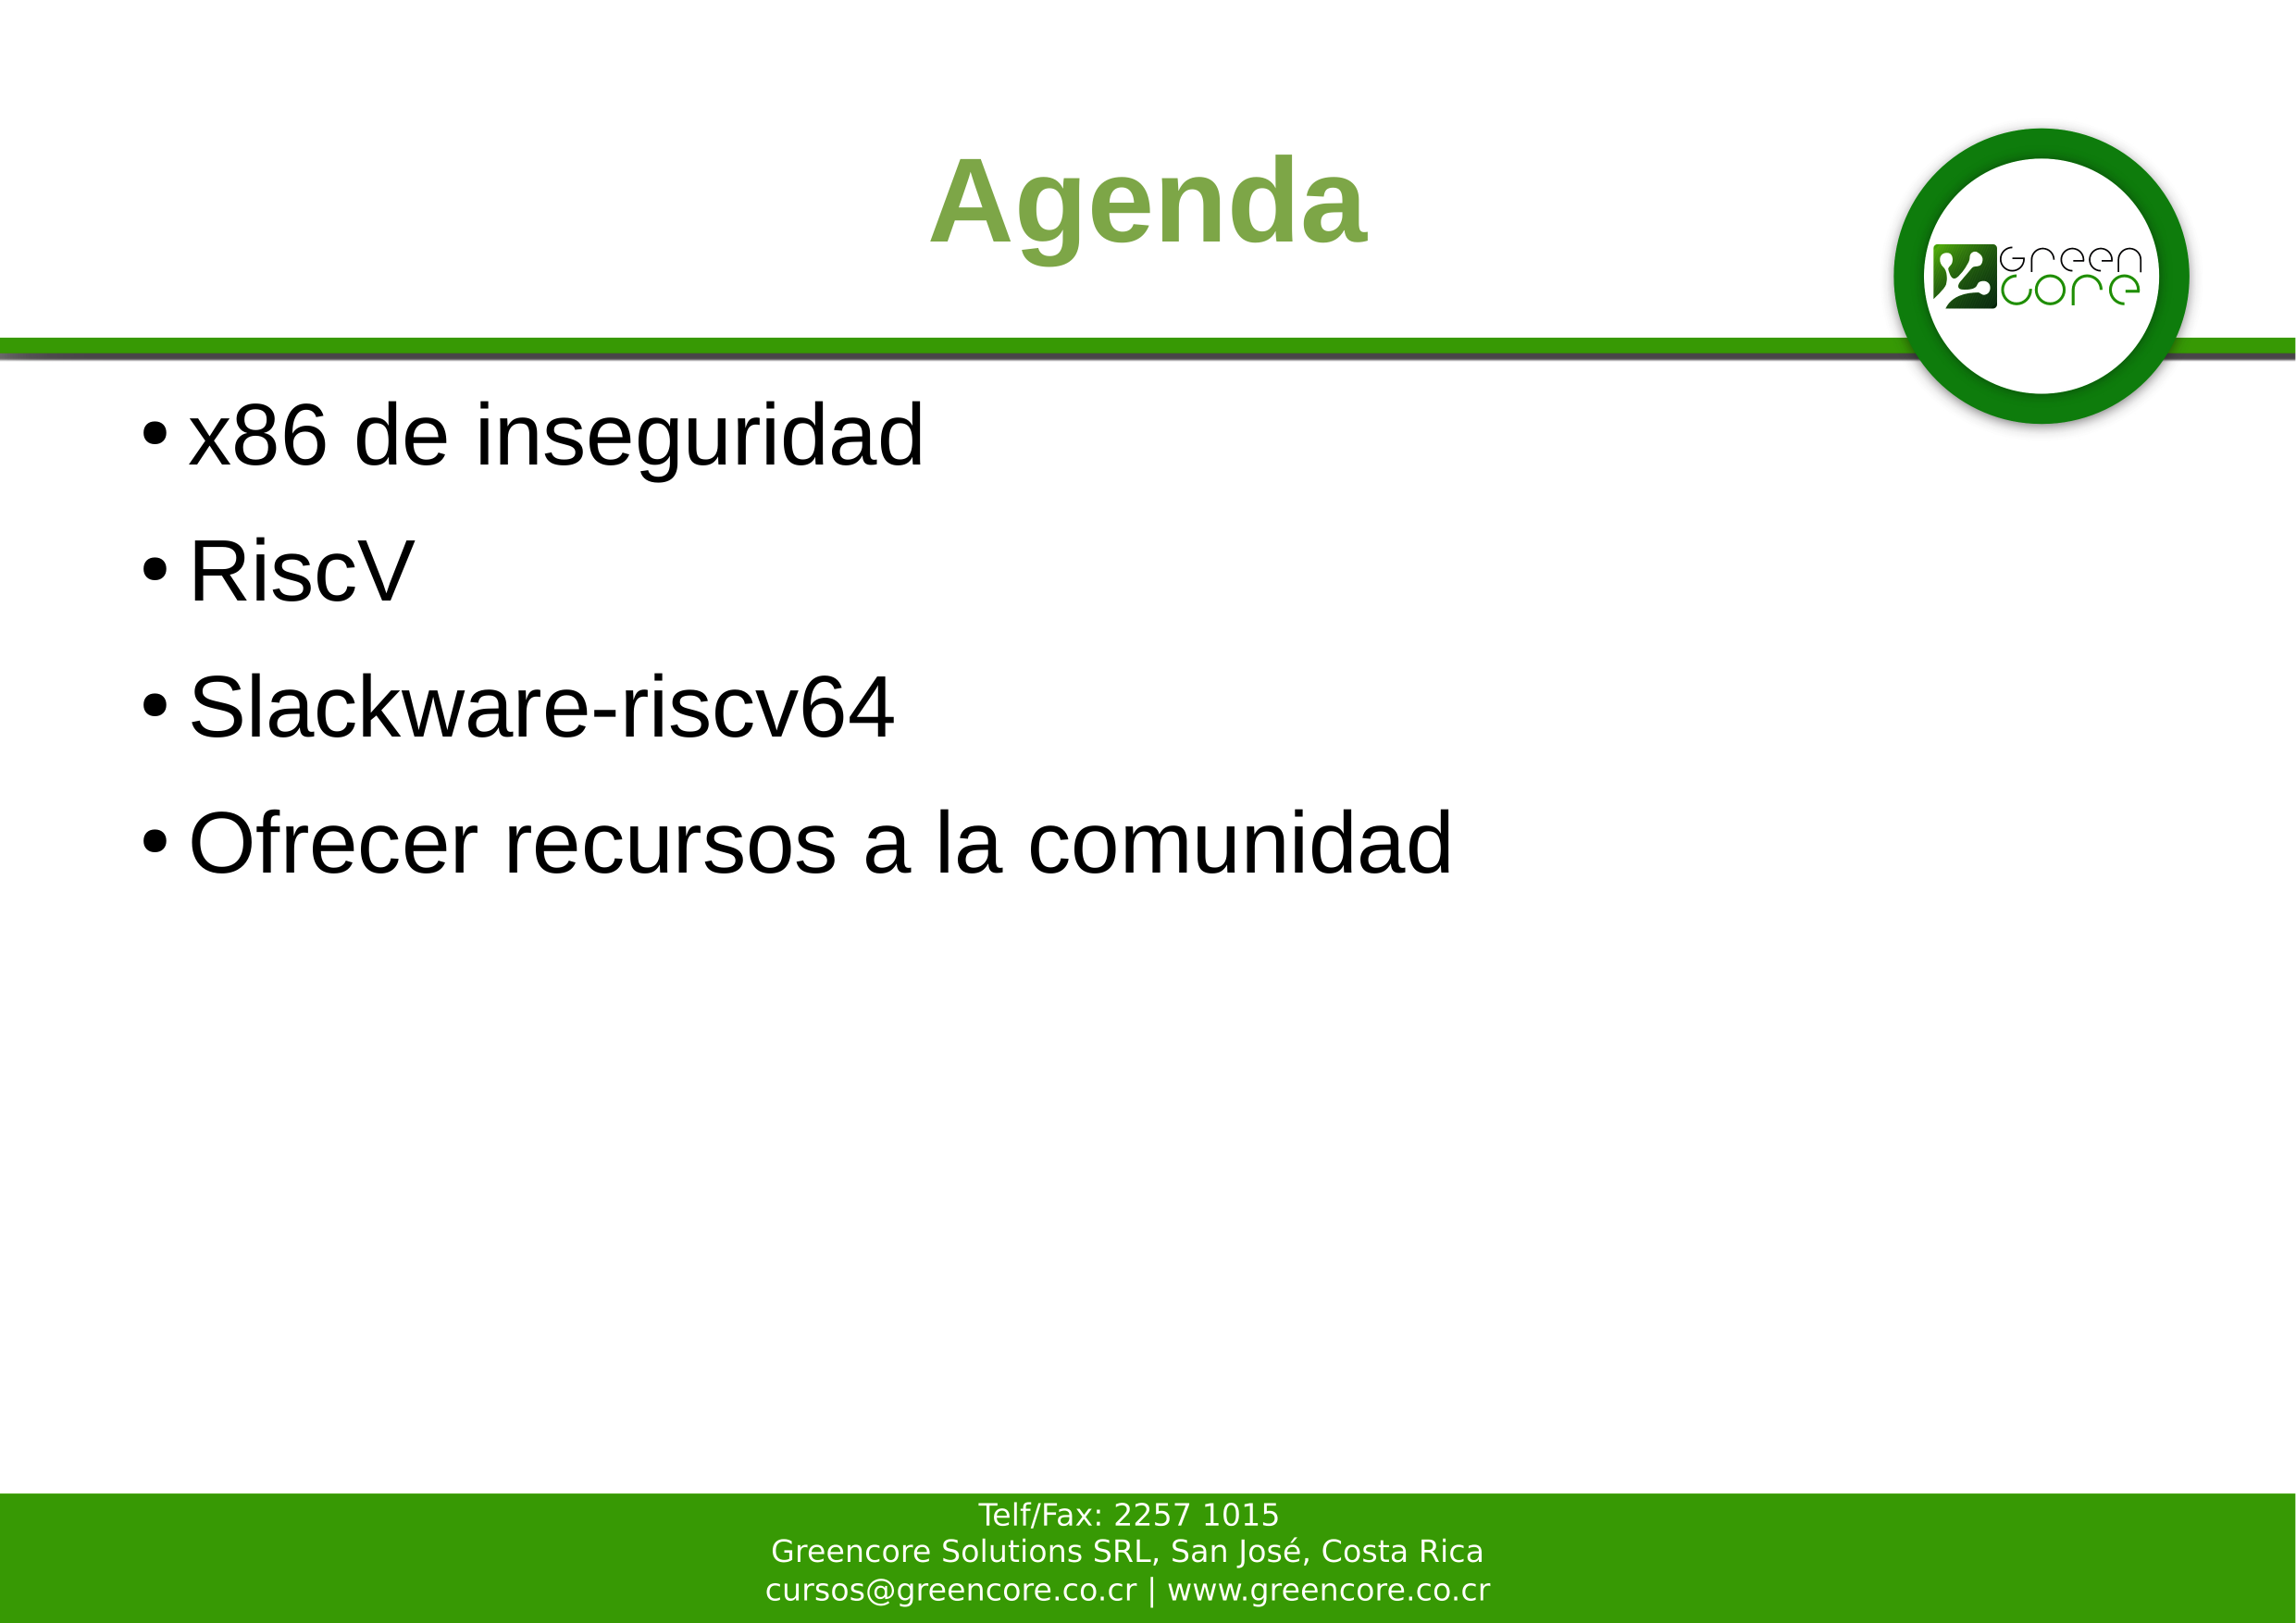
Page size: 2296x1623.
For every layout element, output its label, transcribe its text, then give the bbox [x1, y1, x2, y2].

list x86 de inseguridad RiscV Slackware-riscv64 Ofrecer recursos a la comunidad [122, 386, 2190, 1623]
title Agenda [115, 64, 2181, 336]
picture [0, 0, 2296, 1623]
